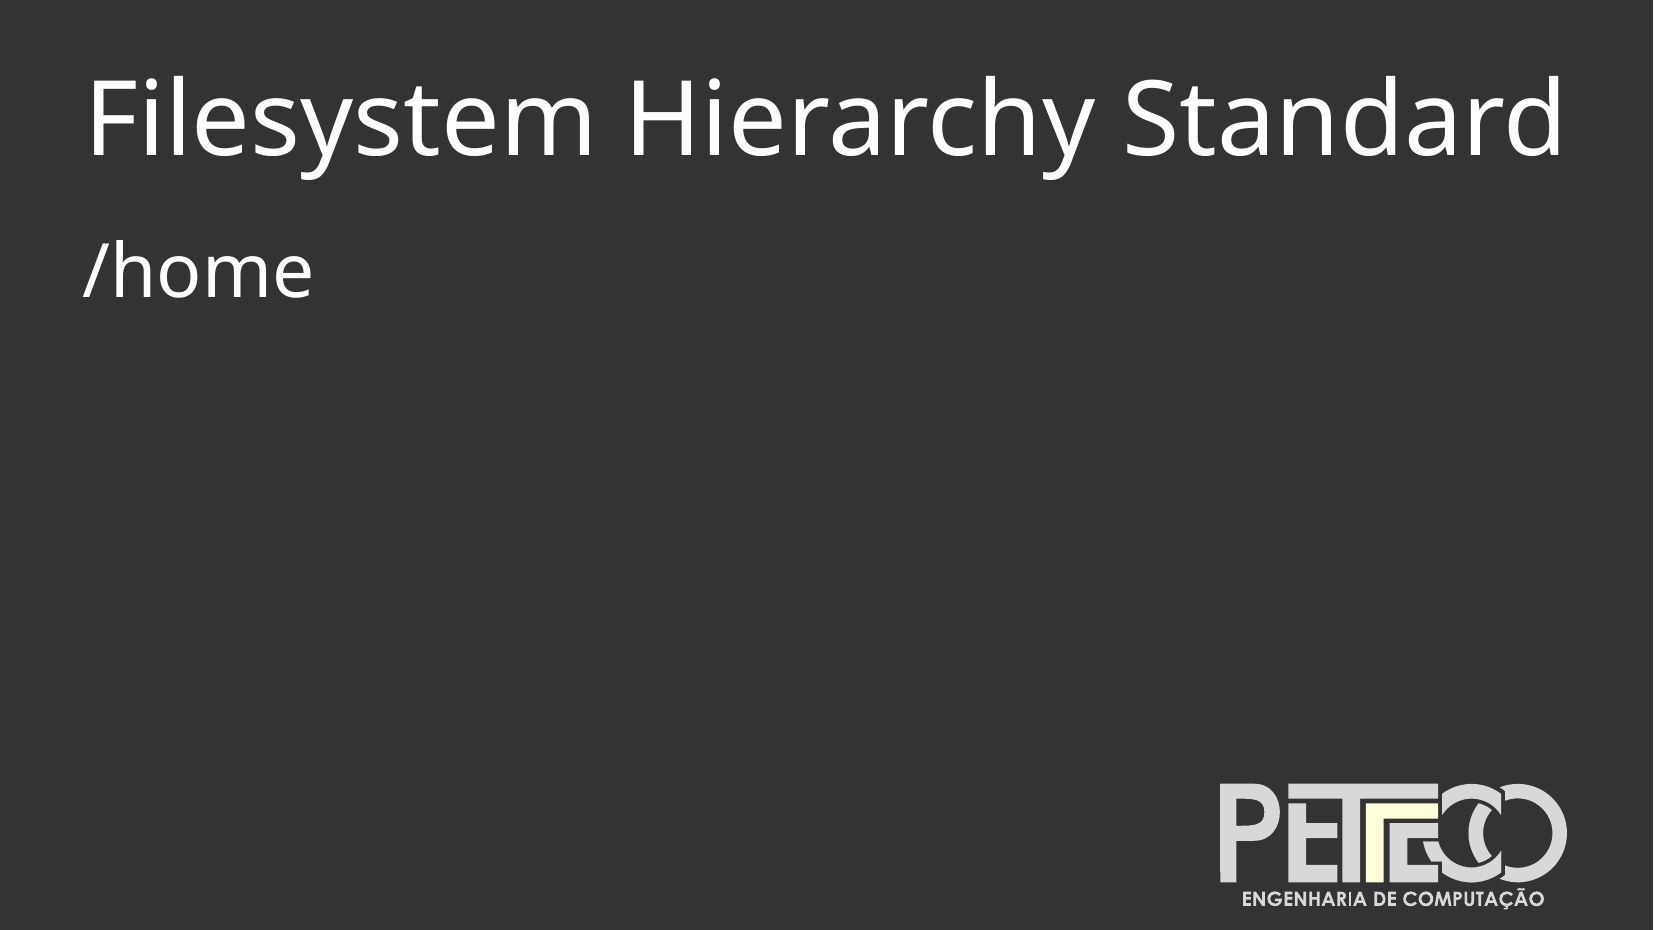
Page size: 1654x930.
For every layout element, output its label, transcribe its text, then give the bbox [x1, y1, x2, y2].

title Filesystem Hierarchy Standard [82, 37, 1571, 193]
list /home [82, 217, 1571, 757]
